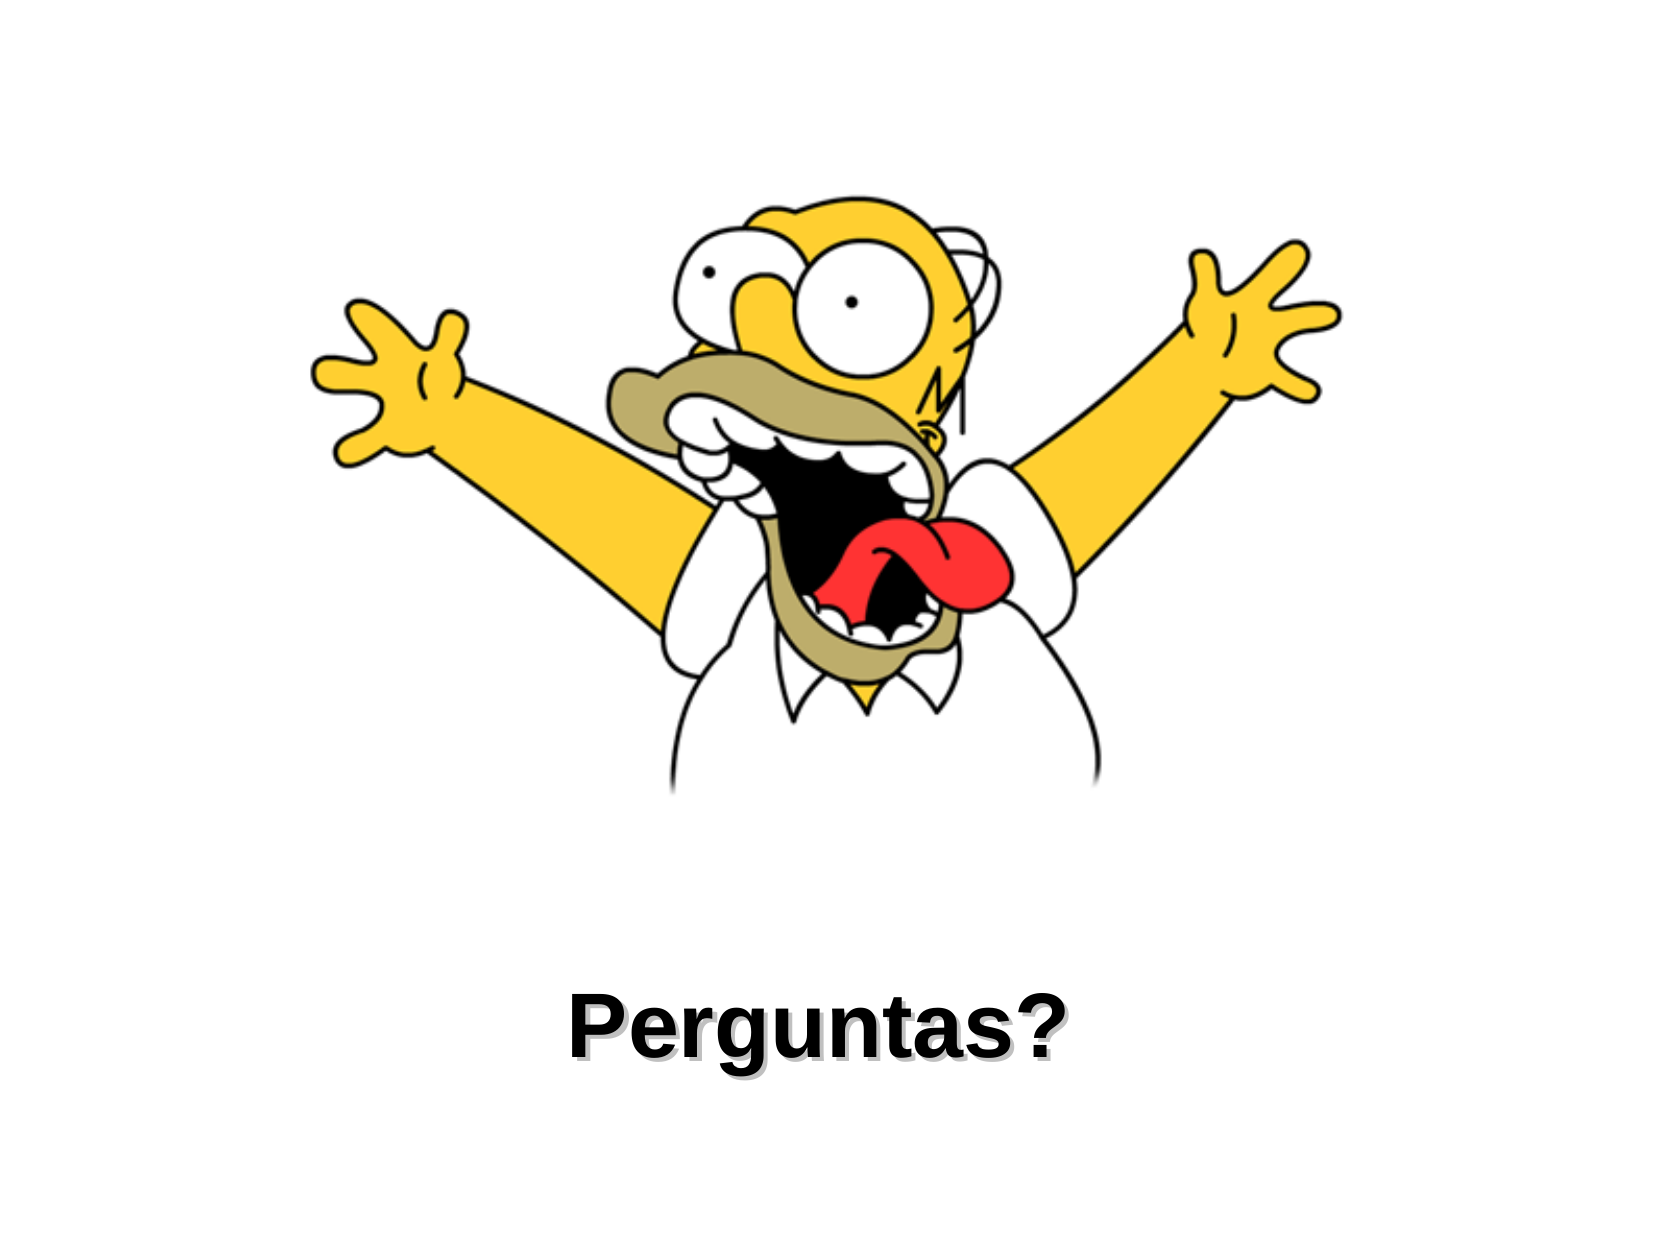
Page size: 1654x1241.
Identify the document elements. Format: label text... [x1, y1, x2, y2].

picture [307, 187, 1350, 809]
title Perguntas? [75, 921, 1564, 1129]
